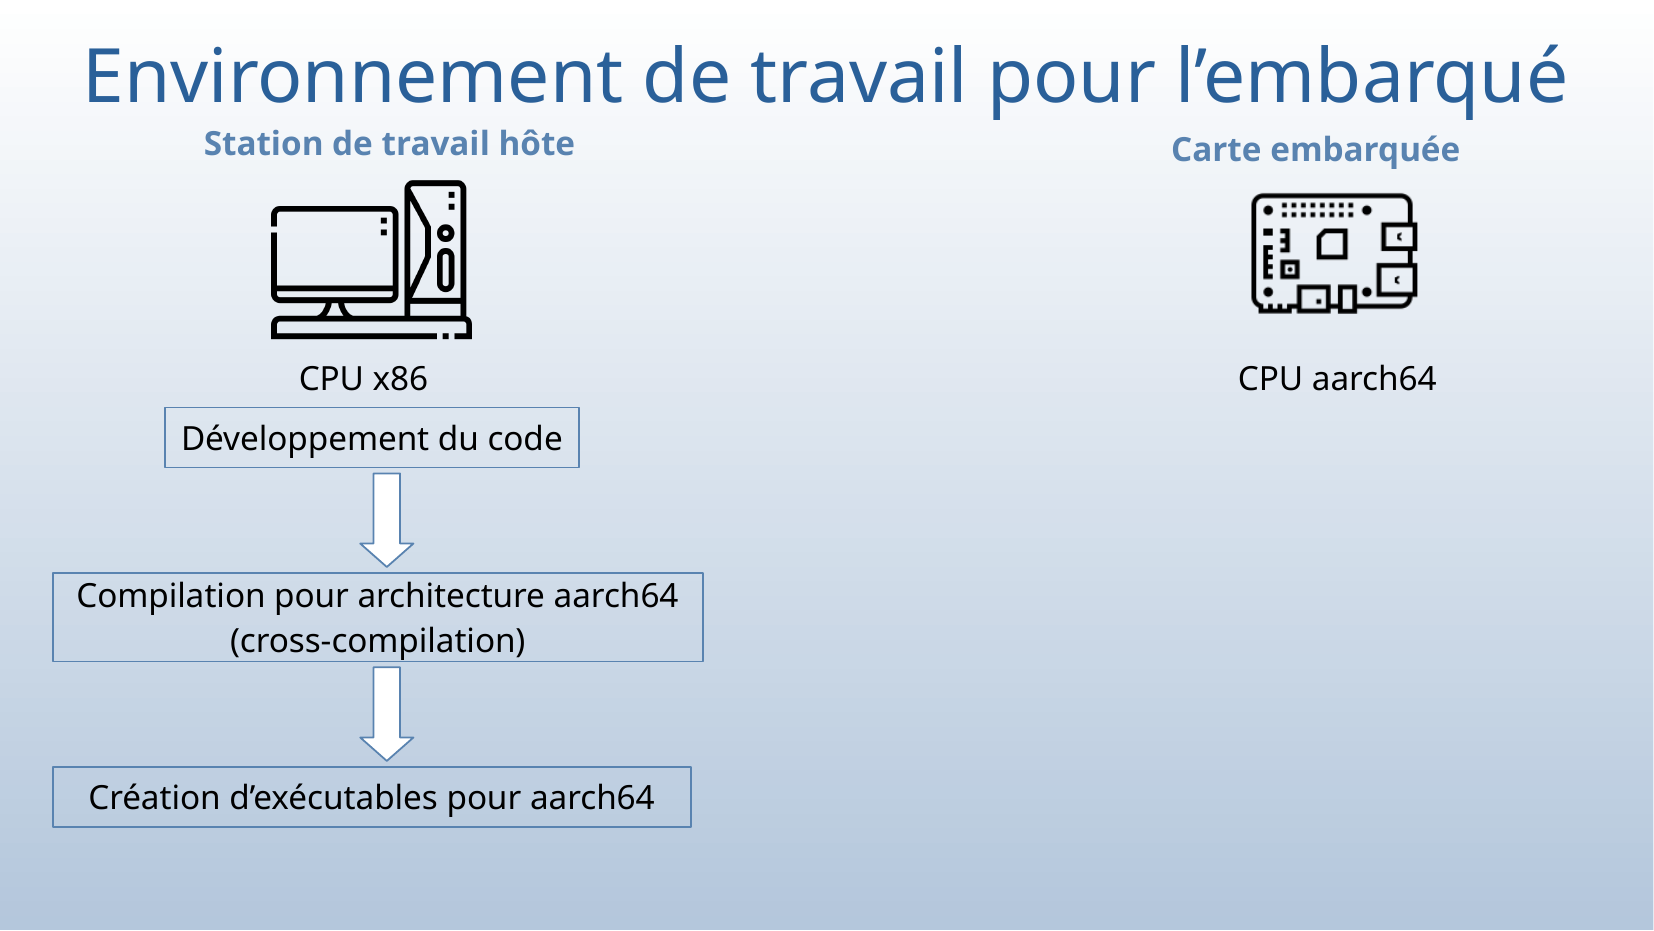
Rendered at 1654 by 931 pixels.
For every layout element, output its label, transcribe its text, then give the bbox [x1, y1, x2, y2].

text_box Compilation pour architecture aarch64 (cross-compilation) [53, 572, 703, 662]
picture [271, 173, 472, 347]
text_box [360, 473, 414, 567]
text_box Carte embarquée [1133, 118, 1507, 179]
picture [1216, 179, 1453, 347]
text_box [360, 667, 414, 761]
text_box Station de travail hôte [183, 112, 597, 173]
text_box CPU aarch64 [1216, 347, 1459, 408]
text_box Création d’exécutables pour aarch64 [53, 766, 691, 827]
text_box CPU x86 [242, 347, 485, 407]
title Environnement de travail pour l’embarqué [82, 0, 1571, 151]
text_box Développement du code [165, 407, 579, 468]
